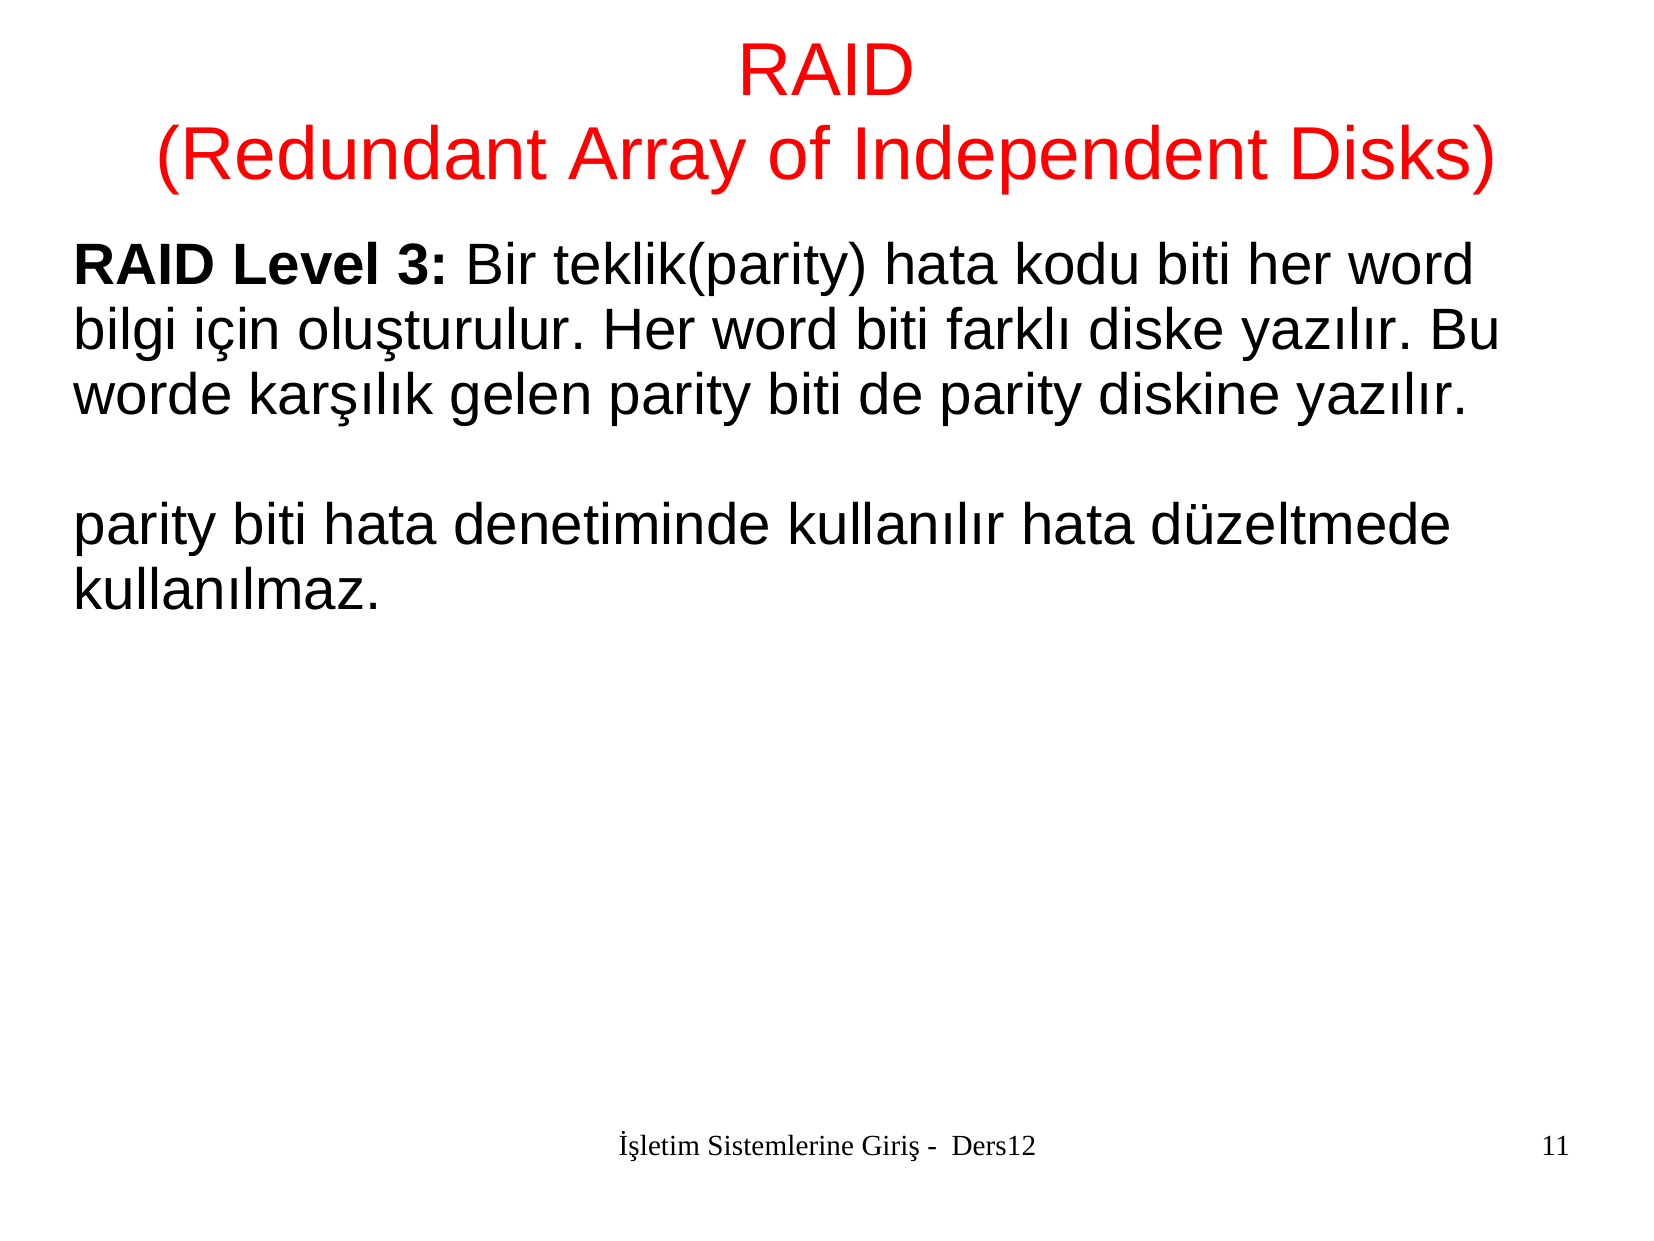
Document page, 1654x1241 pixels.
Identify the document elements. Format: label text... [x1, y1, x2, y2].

text_box RAID Level 3: Bir teklik(parity) hata kodu biti her word bilgi için oluşturulur. Her word biti farklı diske yazılır. Bu worde karşılık gelen parity biti de parity diskine yazılır. parity biti hata denetiminde kullanılır hata düzeltmede kullanılmaz. [59, 224, 1595, 630]
title RAID (Redundant Array of Independent Disks) [82, 15, 1571, 208]
